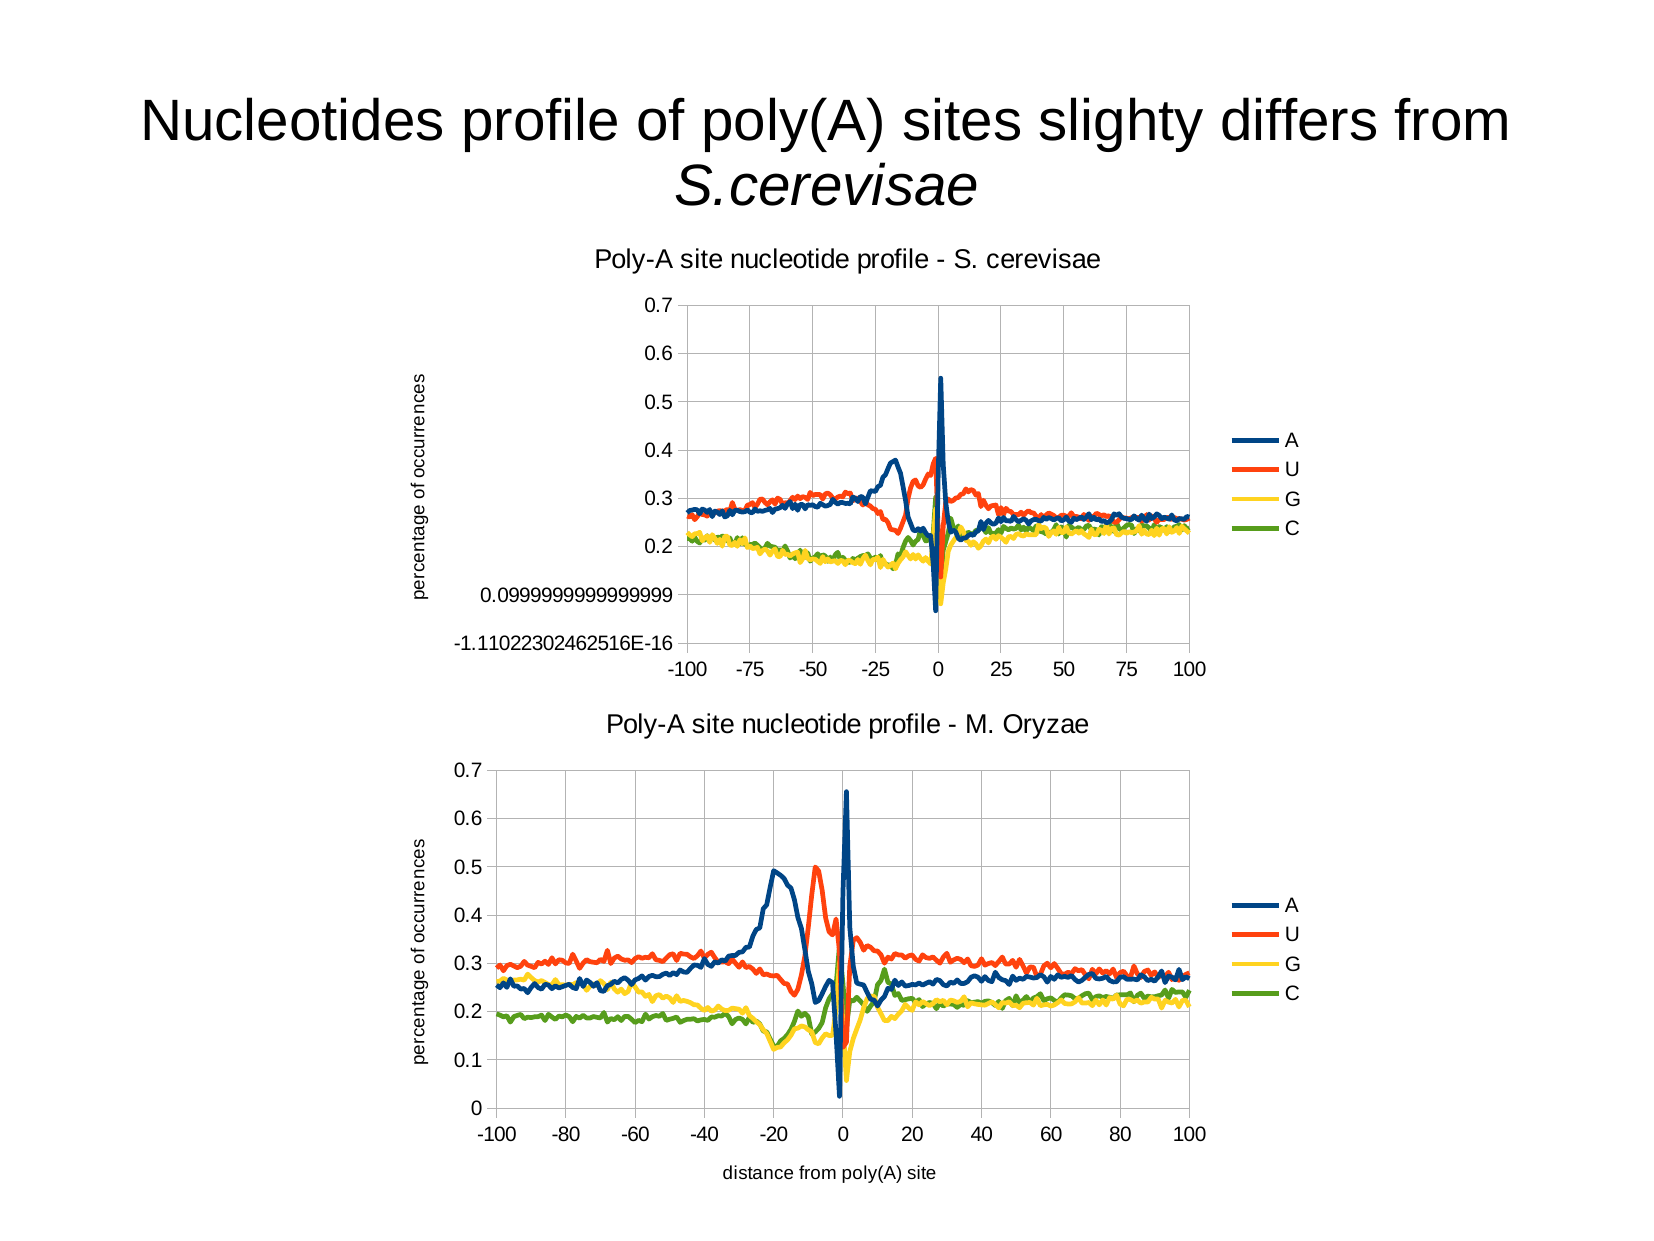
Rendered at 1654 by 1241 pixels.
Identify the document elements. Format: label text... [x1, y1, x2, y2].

title Nucleotides profile of poly(A) sites slighty differs from S.cerevisae [82, 49, 1571, 257]
chart [375, 218, 1320, 1216]
